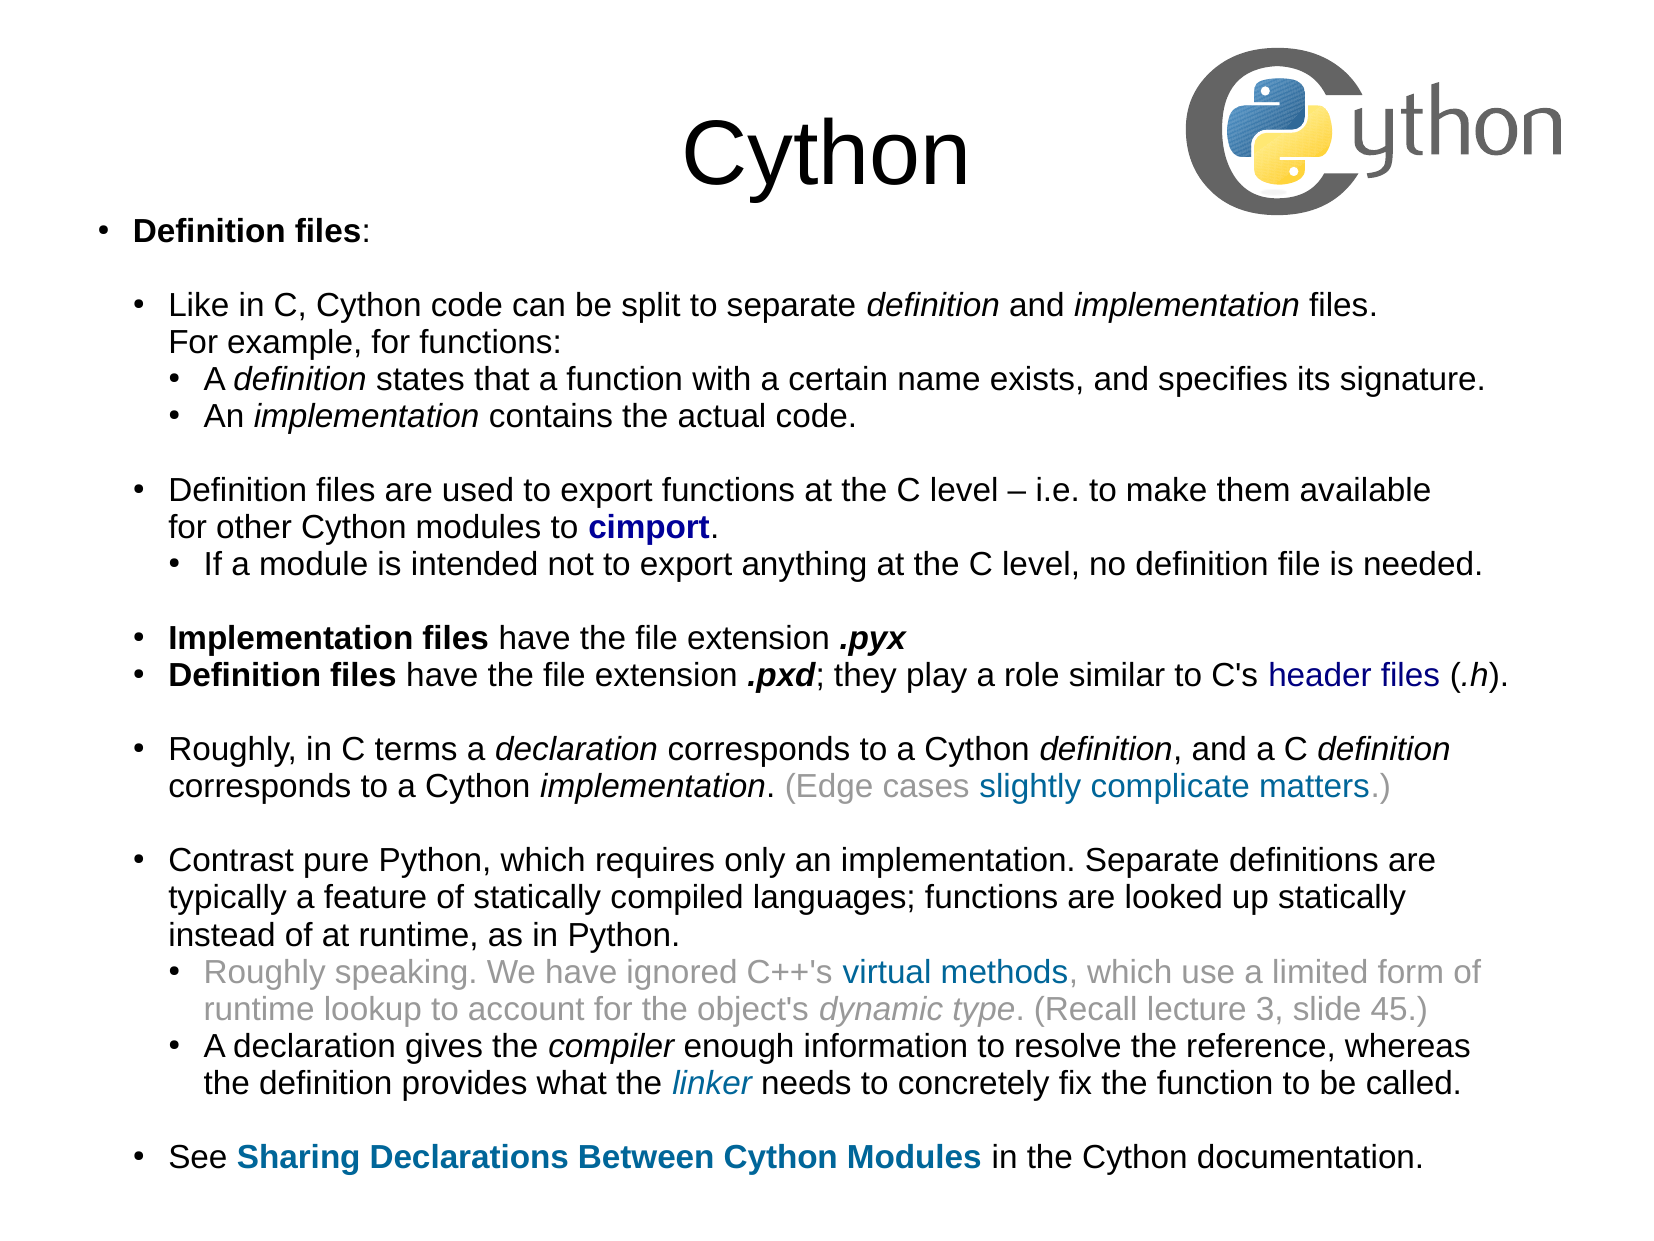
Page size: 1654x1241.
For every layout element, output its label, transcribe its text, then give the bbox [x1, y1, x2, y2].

title Cython [82, 49, 1185, 205]
text_box Definition files: Like in C, Cython code can be split to separate definition and implementation files. For example, for functions: A definition states that a function with a certain name exists, and specifies its signature. An implementation contains the actual code. Definition files are used to export functions at the C level – i.e. to make them available for other Cython modules to cimport. If a module is intended not to export anything at the C level, no definition file is needed. Implementation files have the file extension .pyx Definition files have the file extension .pxd; they play a role similar to C's header files (.h). Roughly, in C terms a declaration corresponds to a Cython definition, and a C definition corresponds to a Cython implementation. (Edge cases slightly complicate matters.) Contrast pure Python, which requires only an implementation. Separate definitions are typically a feature of statically compiled languages; functions are looked up statically instead of at runtime, as in Python. Roughly speaking. We have ignored C++'s virtual methods, which use a limited form of runtime lookup to account for the object's dynamic type. (Recall lecture 3, slide 45.) A declaration gives the compiler enough information to resolve the reference, whereas the definition provides what the linker needs to concretely fix the function to be called. See Sharing Declarations Between Cython Modules in the Cython documentation. [82, 205, 1561, 1195]
title Cython [1561, 49, 1571, 257]
picture [1185, 47, 1561, 216]
